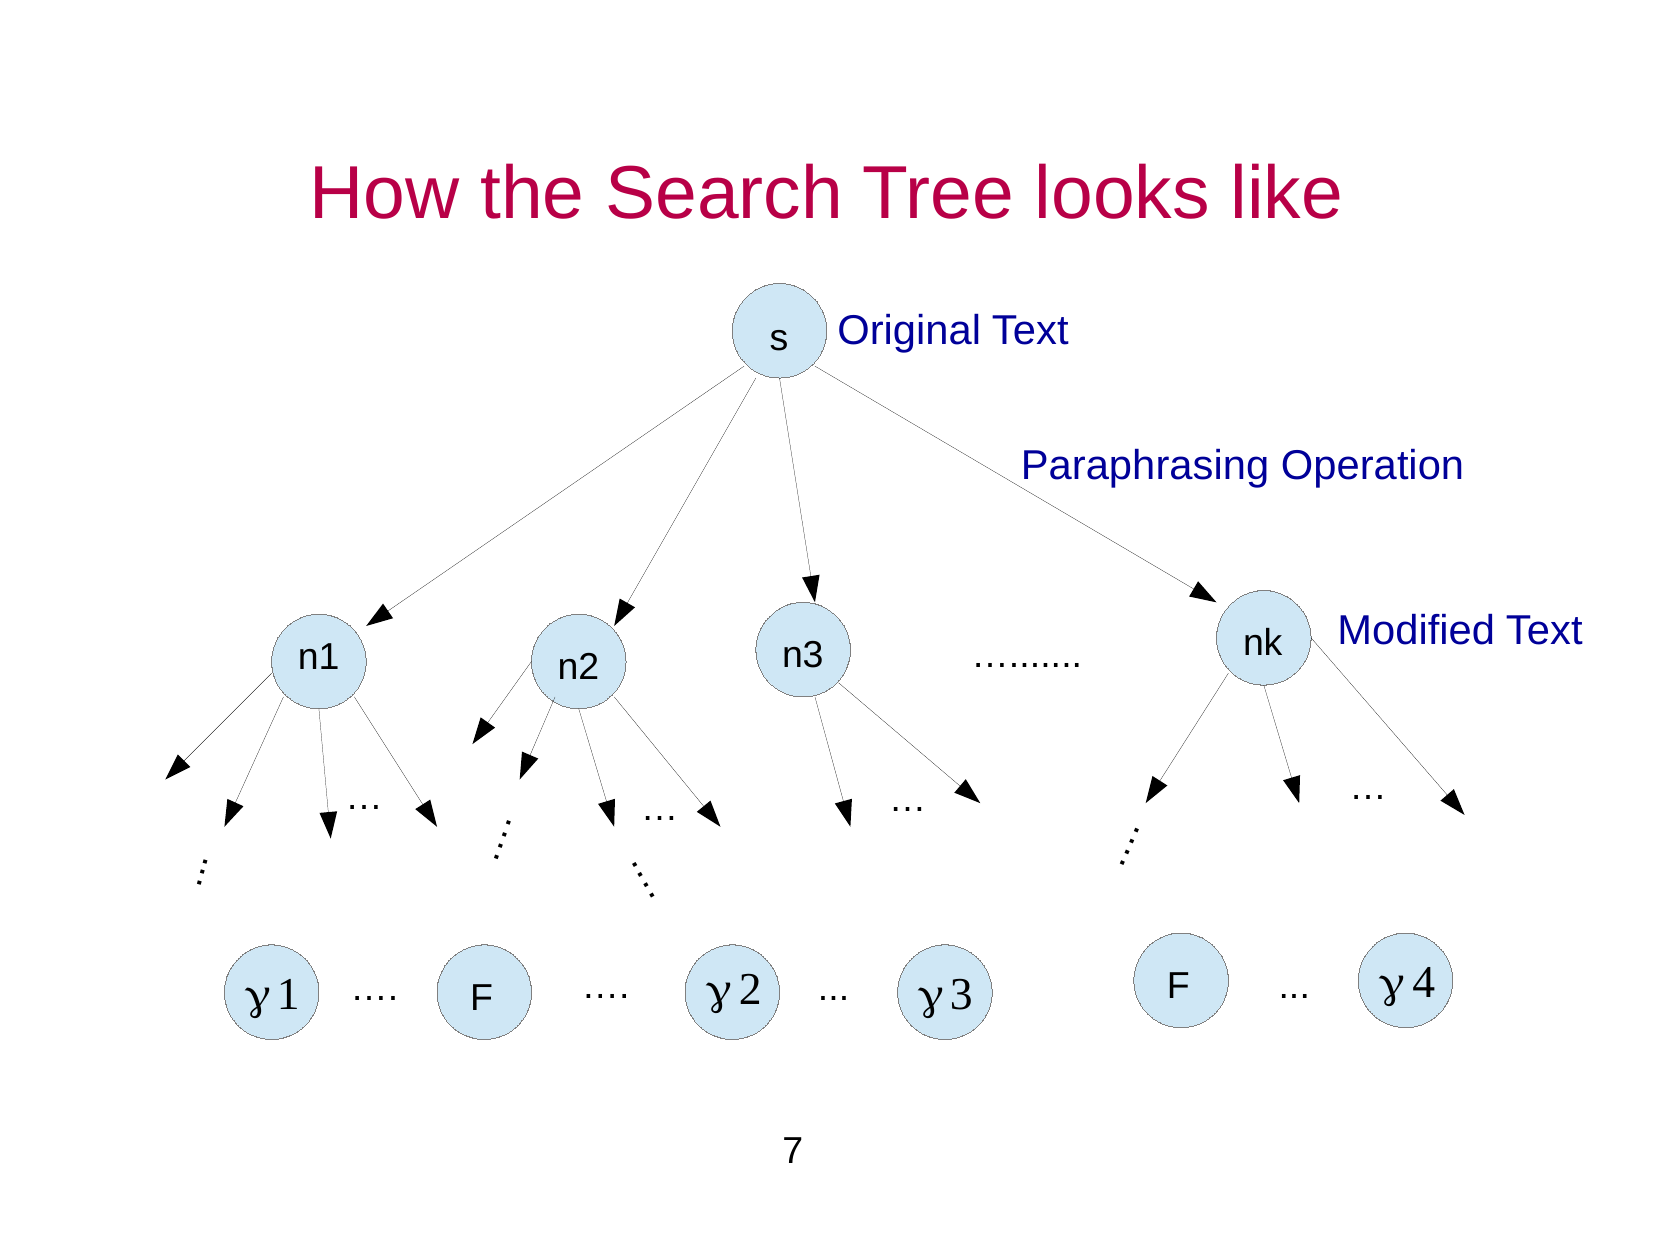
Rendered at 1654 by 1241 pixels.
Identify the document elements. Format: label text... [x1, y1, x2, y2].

text_box … [874, 769, 945, 827]
text_box [1358, 933, 1453, 1028]
text_box [1133, 933, 1229, 1028]
chart [909, 968, 979, 1021]
text_box [224, 944, 319, 1040]
text_box …. [452, 791, 532, 884]
text_box [437, 944, 532, 1040]
text_box [271, 630, 367, 709]
text_box [732, 283, 815, 379]
text_box …. [335, 958, 414, 1016]
text_box ... [803, 958, 865, 1016]
text_box [755, 602, 851, 681]
text_box ... [177, 838, 249, 913]
text_box …. [590, 838, 679, 935]
text_box …....... [956, 625, 1098, 683]
text_box F [455, 968, 508, 1026]
text_box [285, 614, 353, 628]
text_box [1231, 672, 1297, 686]
text_box … [330, 767, 402, 825]
chart [696, 963, 768, 1016]
text_box [897, 944, 993, 1040]
text_box 7 [767, 1122, 827, 1179]
text_box s [754, 309, 804, 367]
text_box [685, 944, 780, 1040]
text_box Original Text [787, 299, 1095, 362]
text_box …. [566, 956, 645, 1014]
text_box … [1334, 758, 1406, 816]
chart [1370, 956, 1442, 1009]
text_box F [1152, 956, 1205, 1014]
text_box [1298, 662, 1305, 671]
text_box How the Search Tree looks like [295, 142, 1359, 242]
text_box ... [1263, 956, 1325, 1014]
text_box [1216, 590, 1291, 669]
text_box n1 [283, 628, 355, 686]
text_box Paraphrasing Operation [970, 434, 1583, 496]
text_box [545, 695, 613, 709]
text_box …. [1098, 803, 1182, 898]
text_box [769, 683, 837, 697]
text_box … [625, 779, 697, 837]
text_box n2 [543, 637, 615, 695]
text_box Modified Text [1287, 599, 1619, 662]
chart [236, 968, 306, 1021]
text_box n3 [767, 625, 839, 683]
text_box nk [1228, 614, 1298, 672]
text_box [531, 614, 627, 693]
